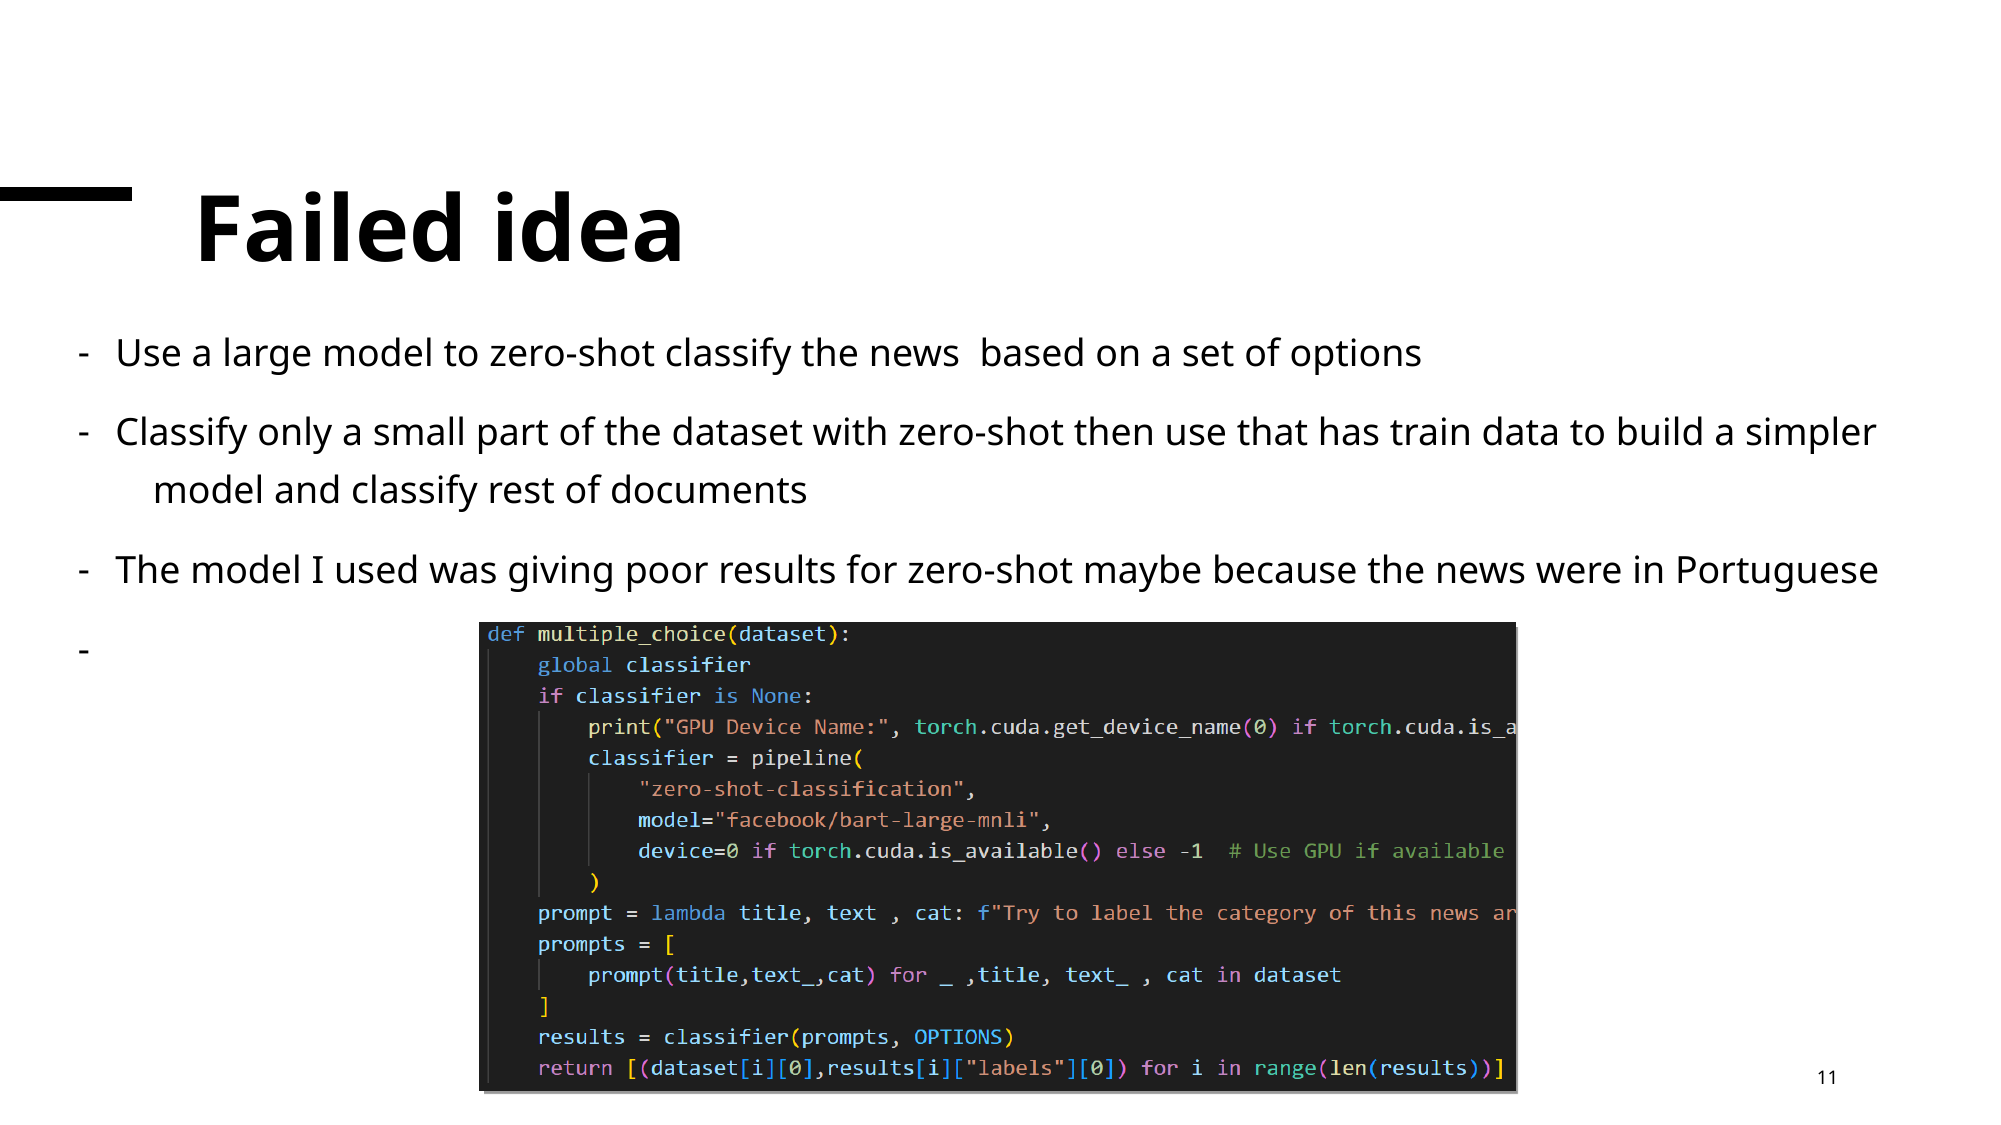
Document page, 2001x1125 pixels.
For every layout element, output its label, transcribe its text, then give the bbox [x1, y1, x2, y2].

list Use a large model to zero-shot classify the news based on a set of options Classify only a small part of the dataset with zero-shot then use that has train data to build a simpler model and classify rest of documents The model I used was giving poor results for zero-shot maybe because the news were in Portuguese [62, 307, 1933, 938]
title Failed idea [178, 178, 1807, 307]
picture [479, 622, 1516, 1092]
text_box ‹#› [1801, 1048, 1956, 1109]
